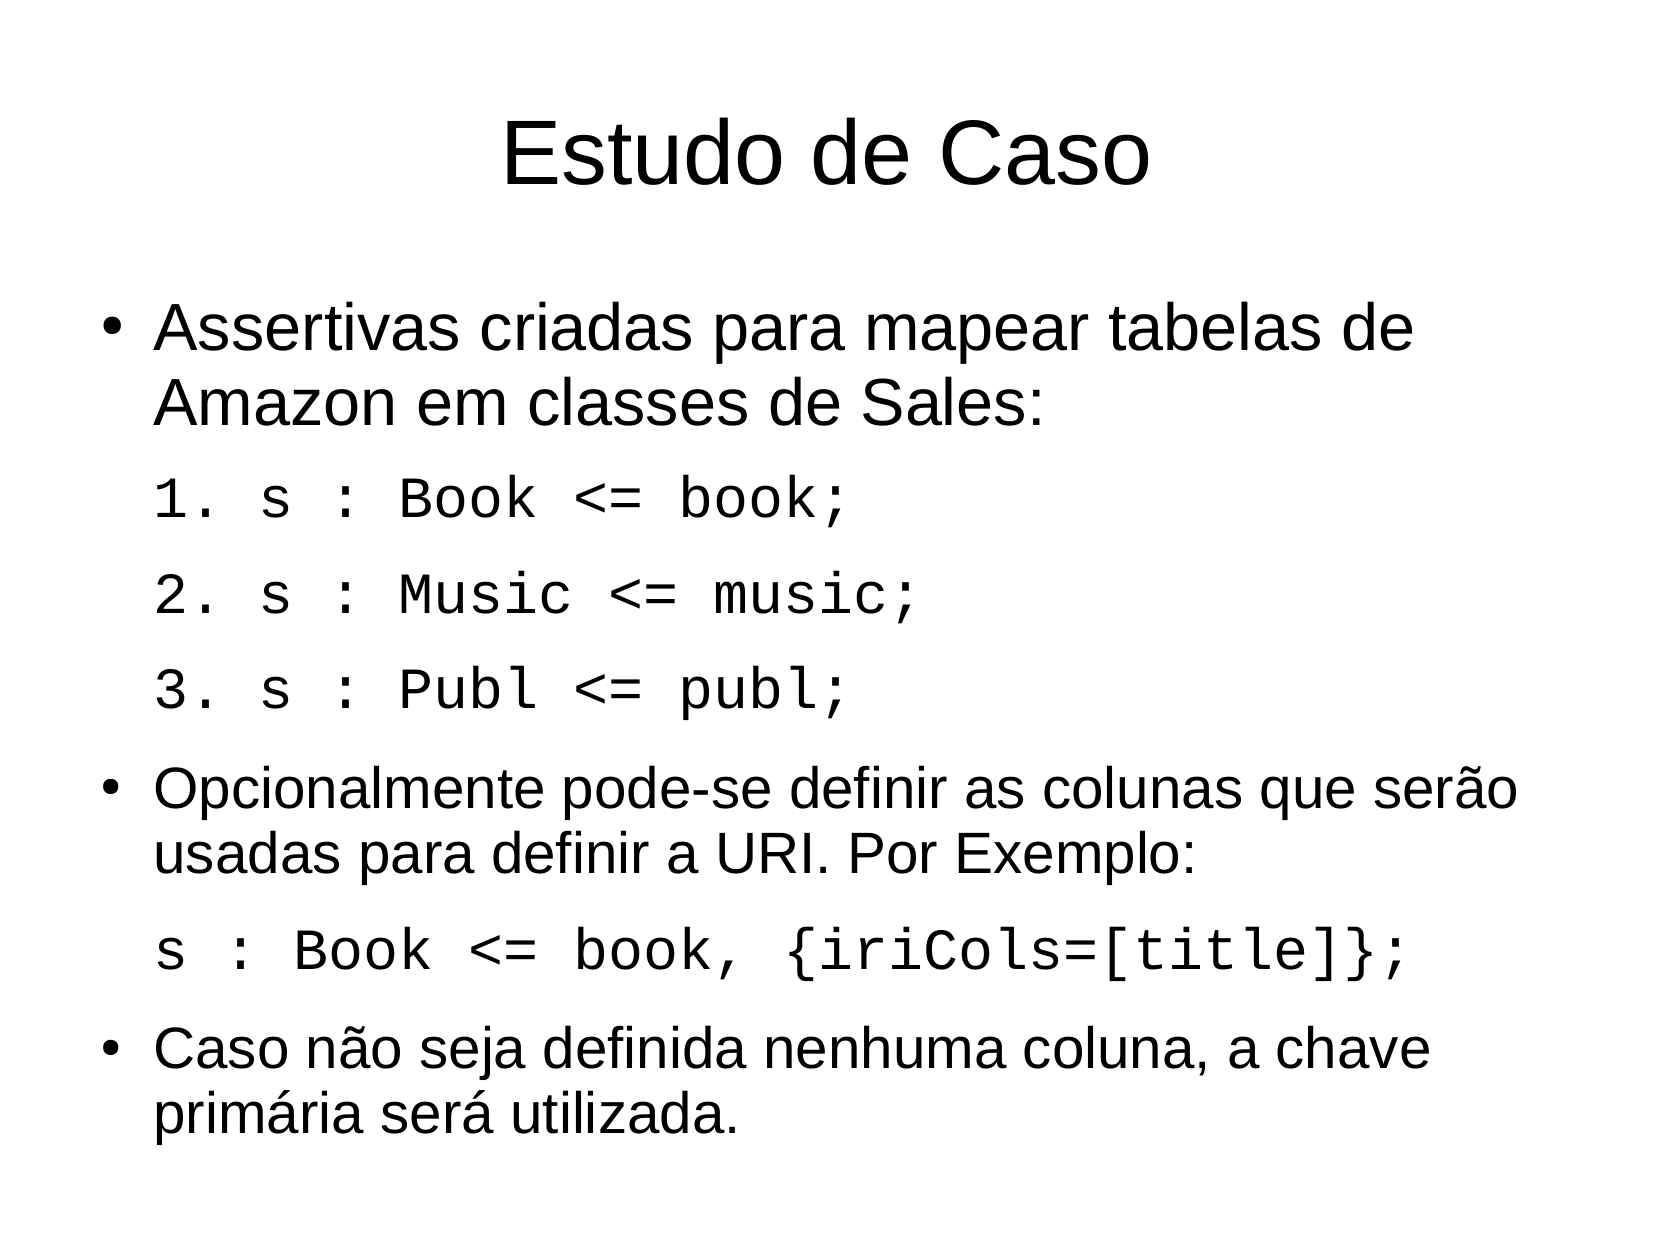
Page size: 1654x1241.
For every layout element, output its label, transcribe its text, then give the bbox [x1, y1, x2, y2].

title Estudo de Caso [82, 49, 1571, 257]
list Assertivas criadas para mapear tabelas de Amazon em classes de Sales: 1. s : Book <= book; 2. s : Music <= music; 3. s : Publ <= publ; Opcionalmente pode-se definir as colunas que serão usadas para definir a URI. Por Exemplo: s : Book <= book, {iriCols=[title]}; Caso não seja definida nenhuma coluna, a chave primária será utilizada. [82, 290, 1571, 1131]
